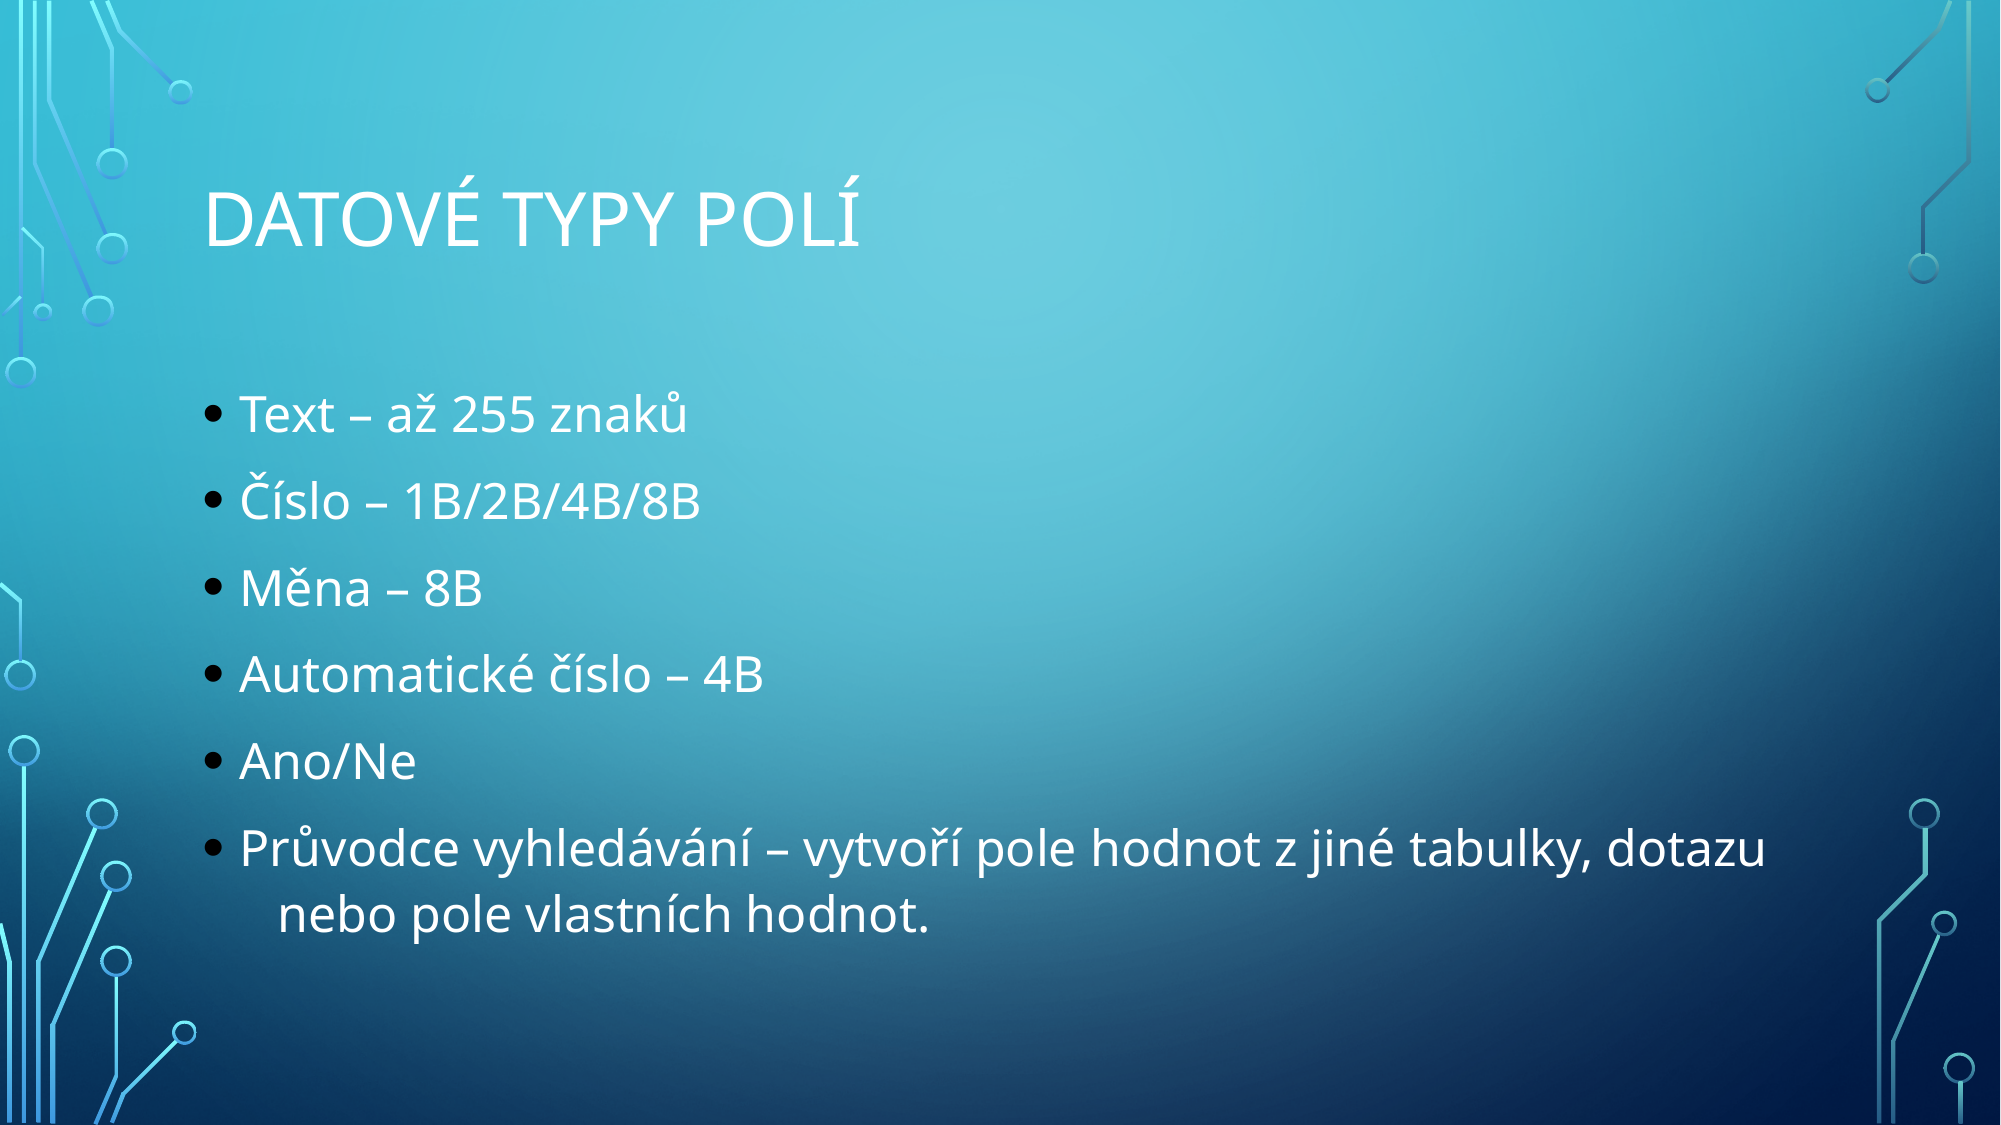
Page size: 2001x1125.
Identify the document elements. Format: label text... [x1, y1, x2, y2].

list Text – až 255 znaků Číslo – 1B/2B/4B/8B Měna – 8B Automatické číslo – 4B Ano/Ne Průvodce vyhledávání – vytvoří pole hodnot z jiné tabulky, dotazu nebo pole vlastních hodnot. [187, 369, 1813, 951]
title Datové typy polí [187, 101, 1813, 344]
